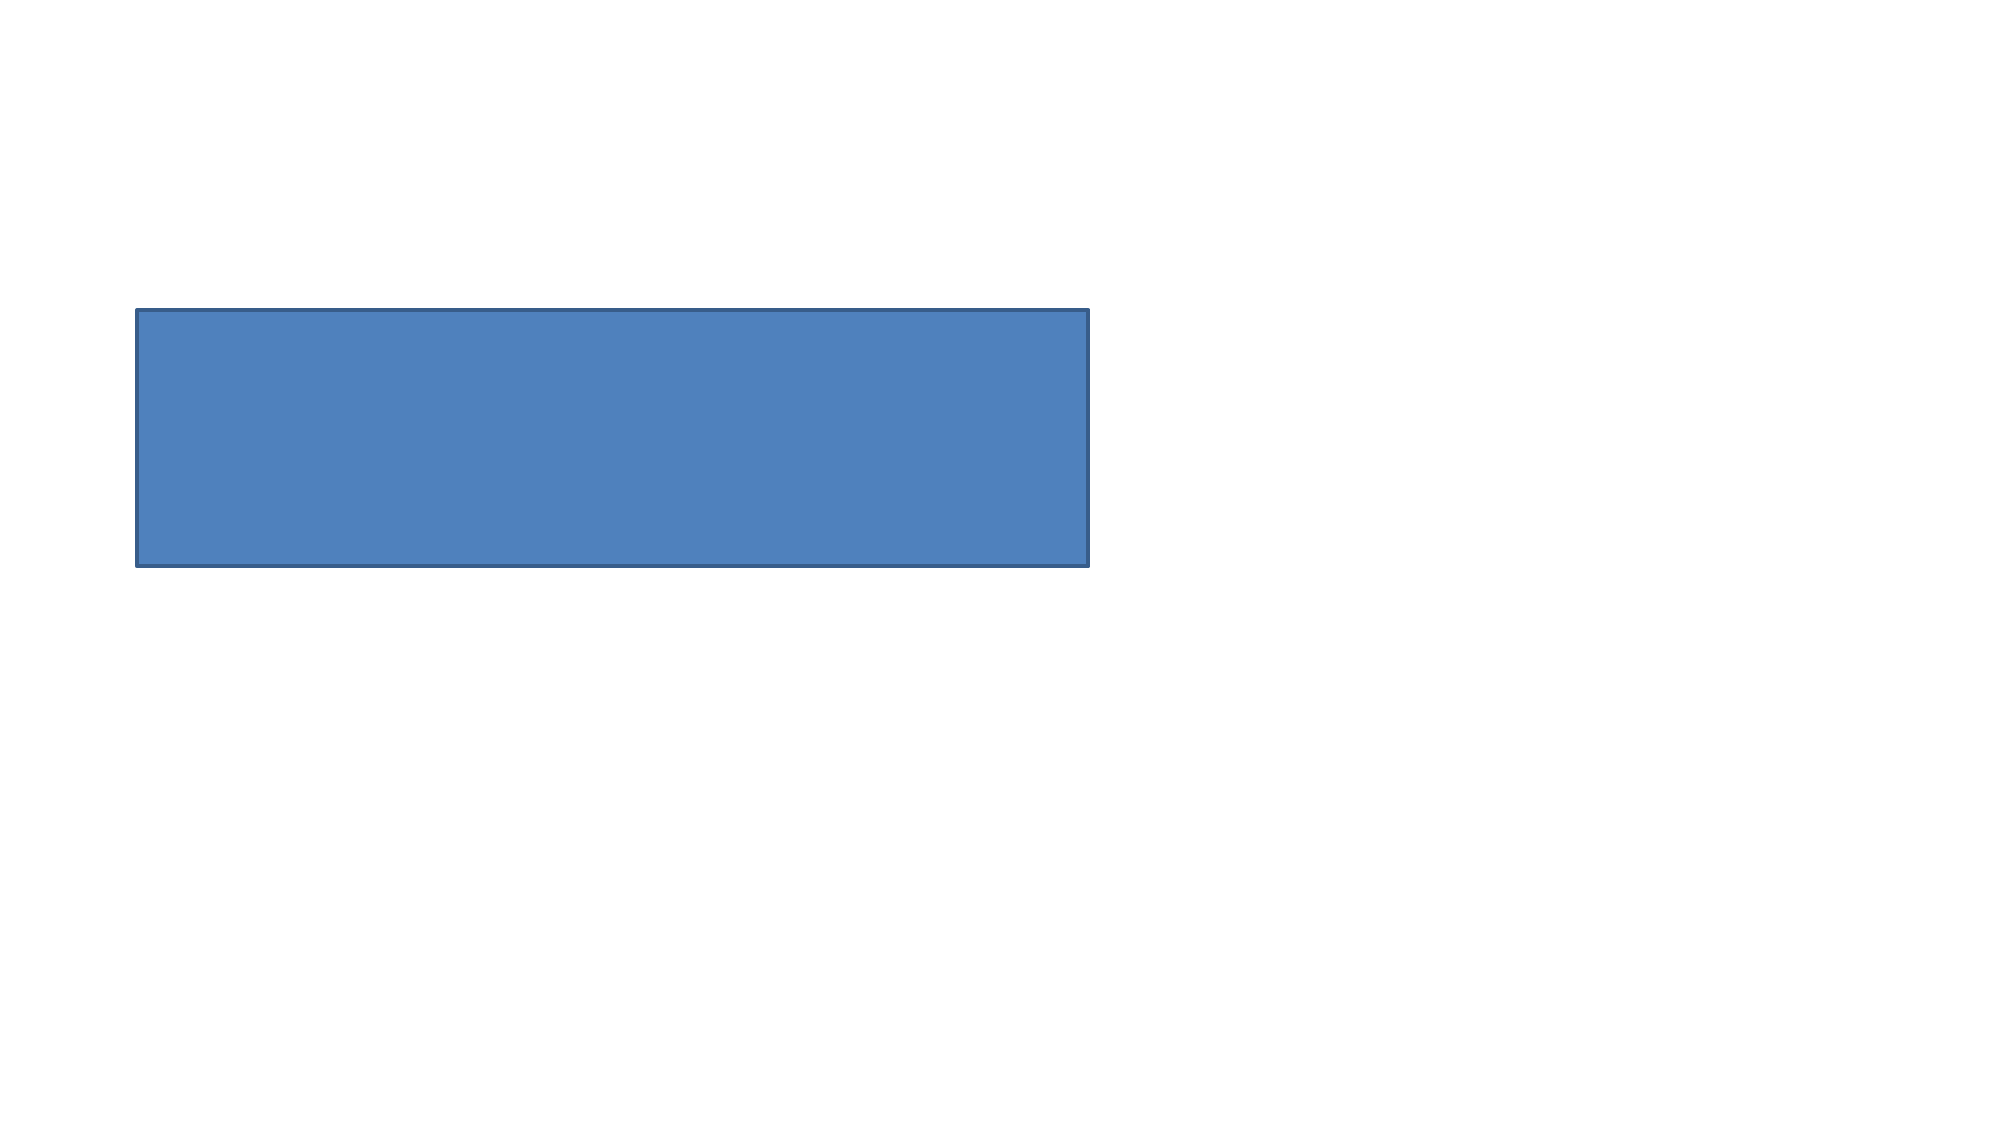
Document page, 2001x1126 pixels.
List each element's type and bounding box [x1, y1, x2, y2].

text_box [137, 310, 1089, 567]
